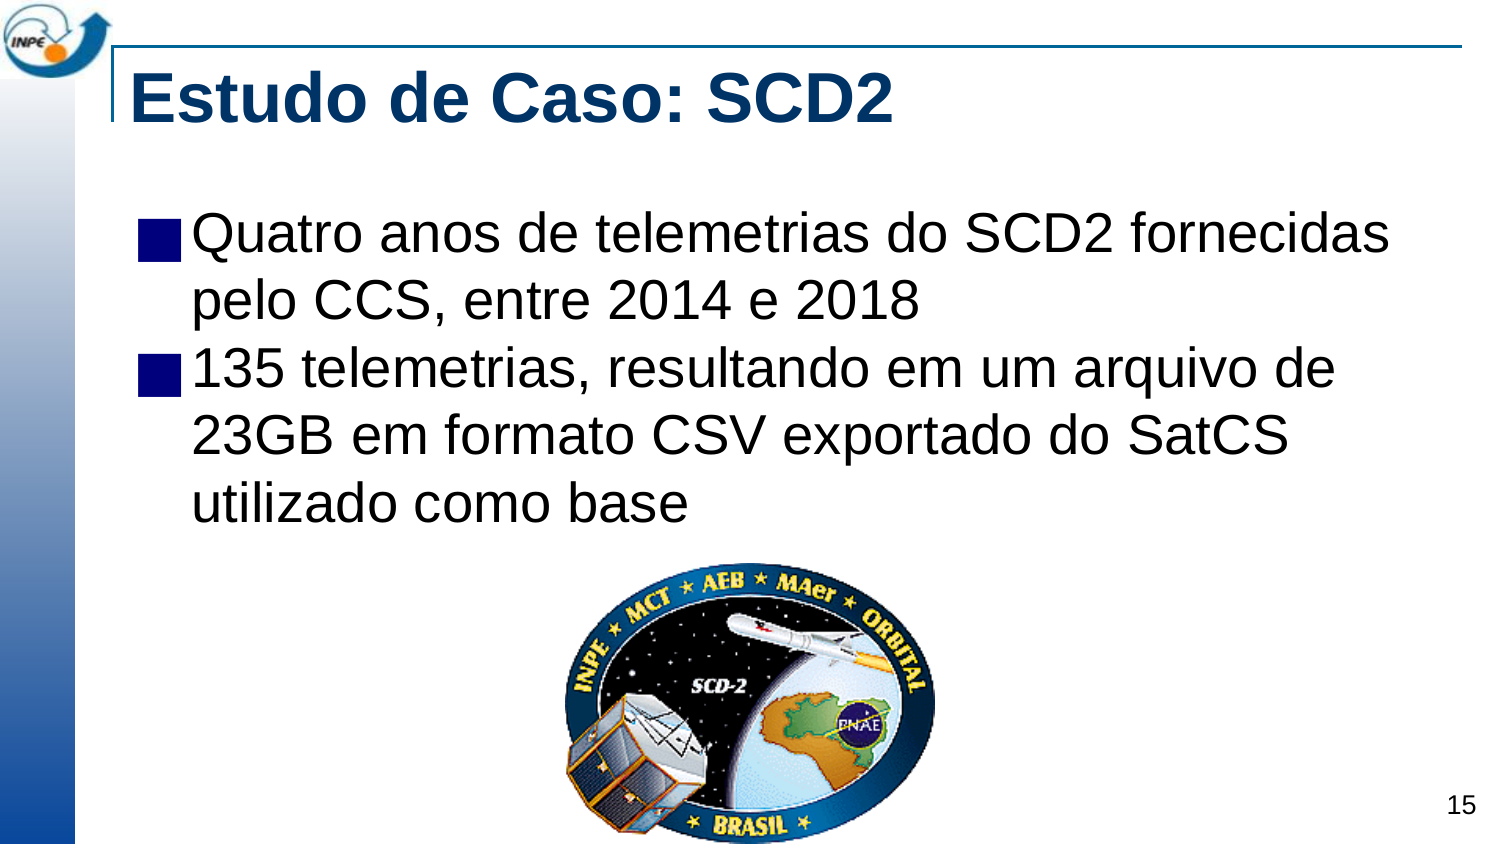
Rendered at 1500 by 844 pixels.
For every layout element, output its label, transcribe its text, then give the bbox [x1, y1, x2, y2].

list Quatro anos de telemetrias do SCD2 fornecidas pelo CCS, entre 2014 e 2018 135 telemetrias, resultando em um arquivo de 23GB em formato CSV exportado do SatCS utilizado como base [99, 187, 1450, 769]
title Estudo de Caso: SCD2 [112, 46, 1450, 141]
slide_number <number> [1403, 779, 1494, 844]
picture [0, 0, 113, 79]
picture [565, 563, 935, 844]
